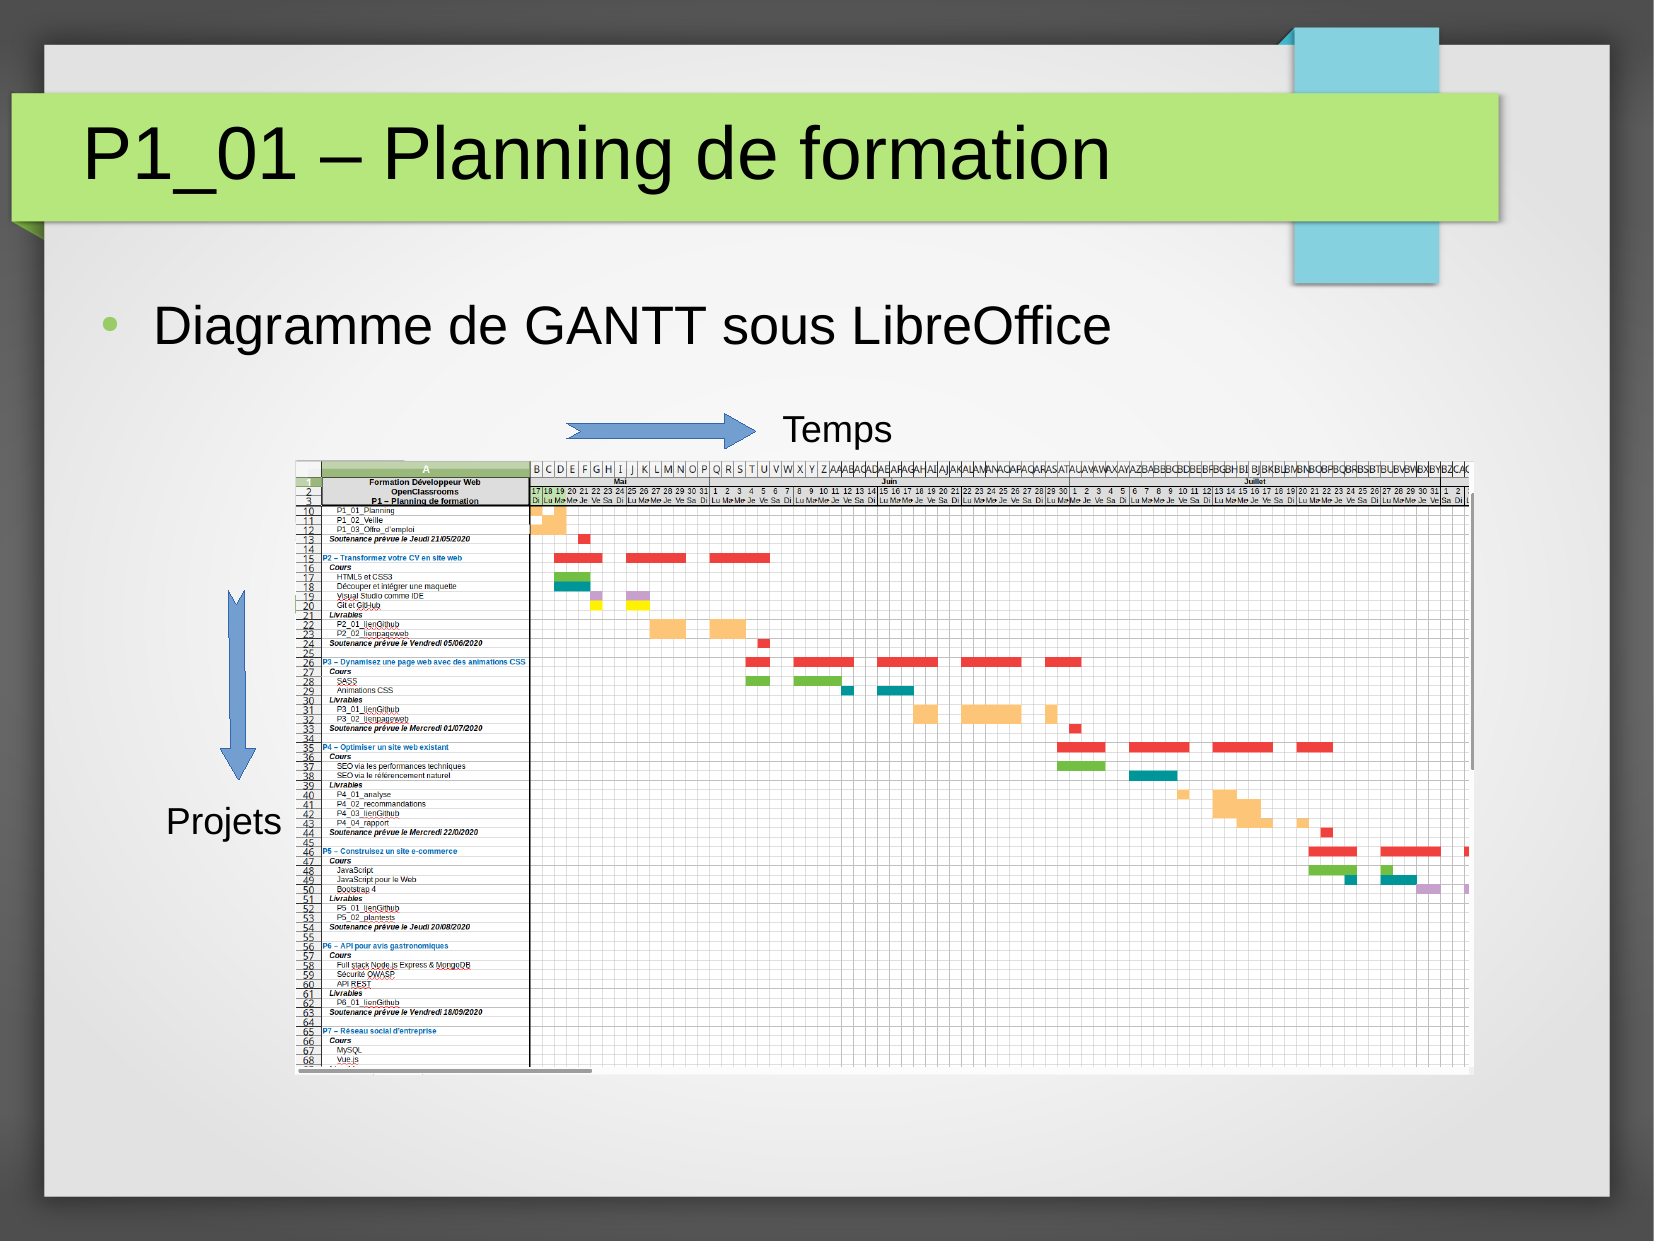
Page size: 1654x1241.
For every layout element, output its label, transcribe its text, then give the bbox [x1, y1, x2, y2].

list Diagramme de GANTT sous LibreOffice [82, 295, 1571, 1015]
text_box [566, 413, 756, 449]
text_box [220, 590, 256, 780]
title P1_01 – Planning de formation [82, 94, 1264, 213]
text_box Projets [151, 793, 541, 851]
picture [0, 0, 1654, 1241]
text_box Temps [767, 401, 1158, 459]
